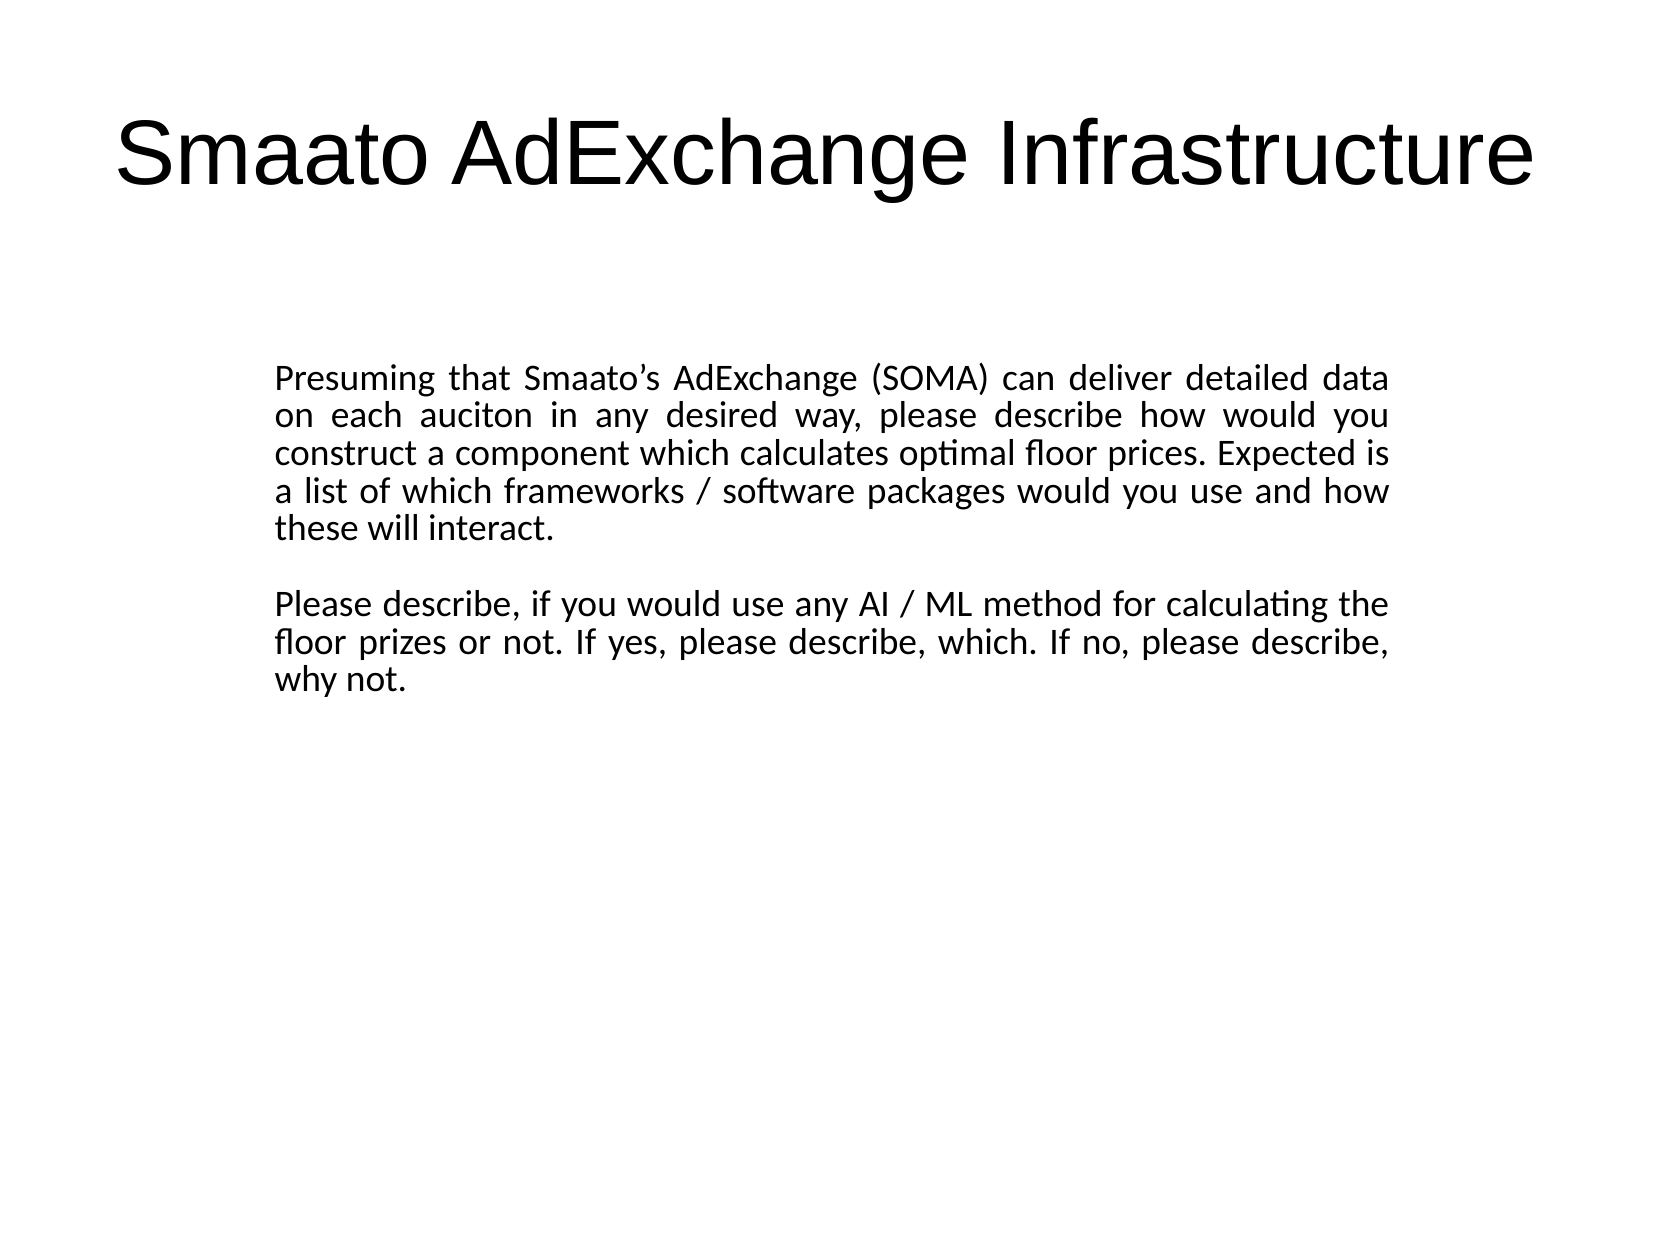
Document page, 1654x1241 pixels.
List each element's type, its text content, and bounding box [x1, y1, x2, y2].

subtitle [82, 257, 1571, 1010]
title Smaato AdExchange Infrastructure [82, 49, 1571, 257]
text_box Presuming that Smaato’s AdExchange (SOMA) can deliver detailed data on each auciton in any desired way, please describe how would you construct a component which calculates optimal floor prices. Expected is a list of which frameworks / software packages would you use and how these will interact. Please describe, if you would use any AI / ML method for calculating the floor prizes or not. If yes, please describe, which. If no, please describe, why not. [259, 354, 1406, 875]
